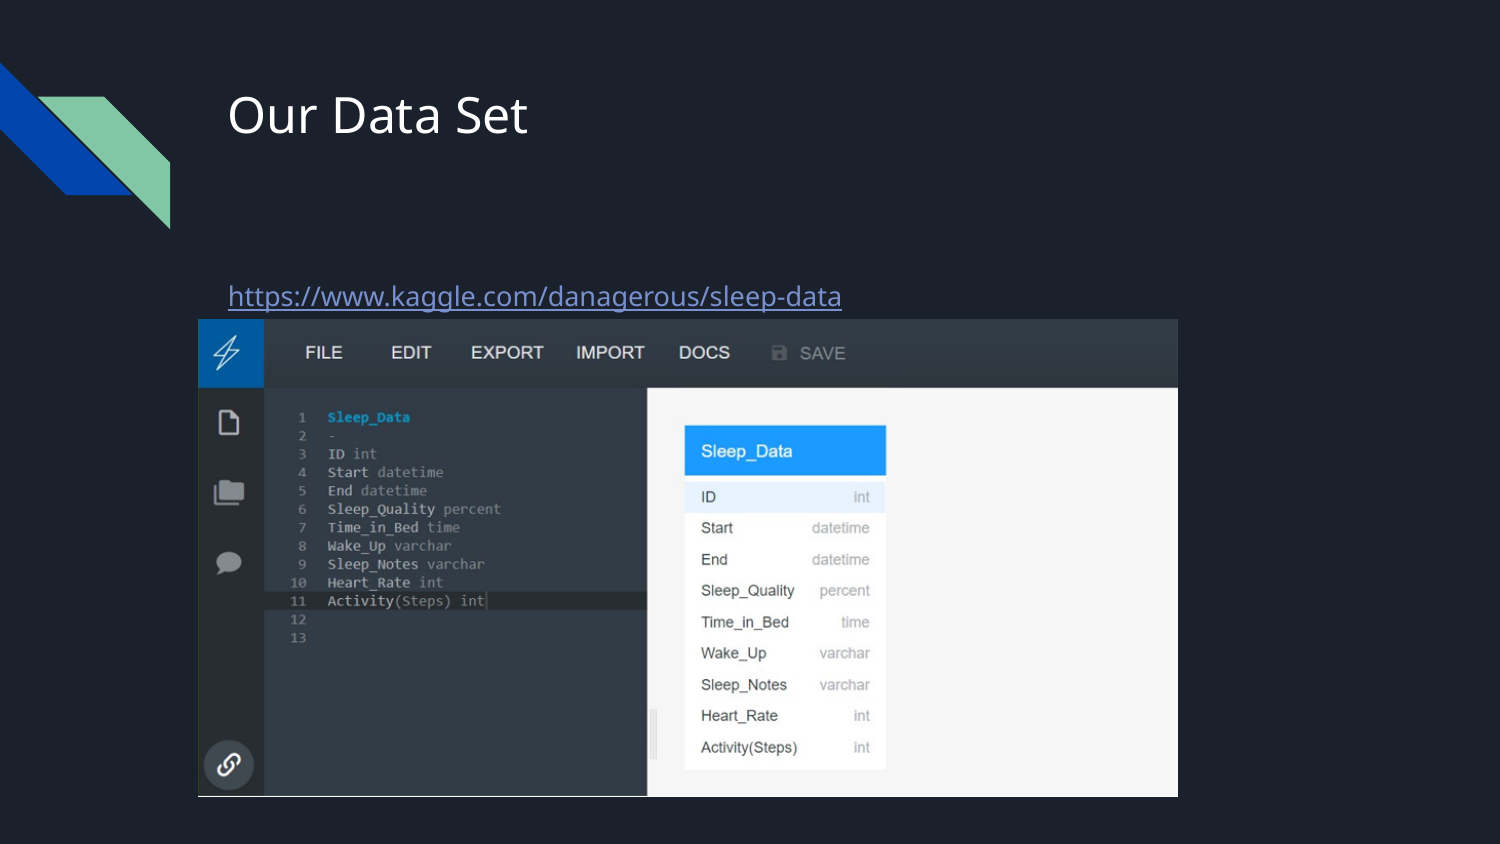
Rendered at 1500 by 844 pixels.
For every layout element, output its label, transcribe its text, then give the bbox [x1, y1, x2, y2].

picture [198, 319, 1178, 797]
title Our Data Set [212, 64, 1368, 215]
list https://www.kaggle.com/danagerous/sleep-data [212, 257, 1368, 735]
